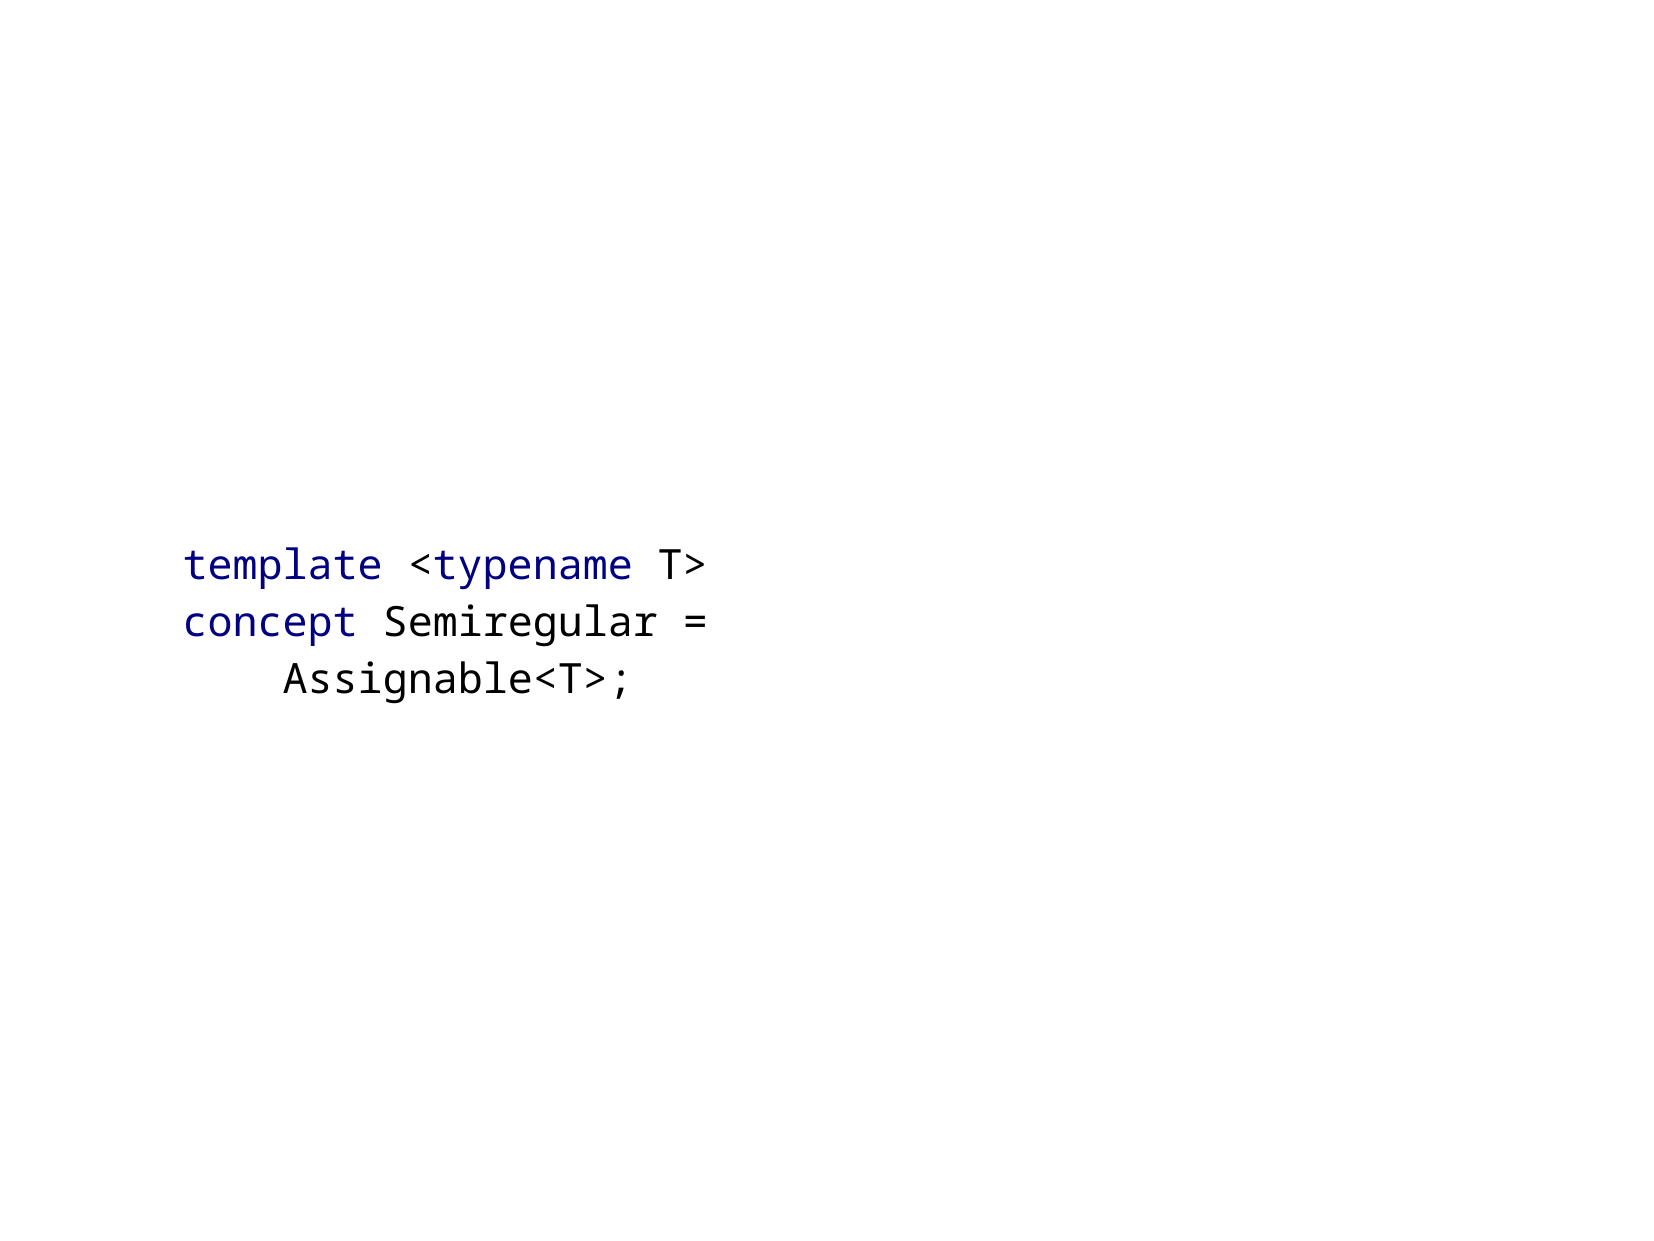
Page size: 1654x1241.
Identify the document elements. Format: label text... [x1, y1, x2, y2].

subtitle template <typename T> concept Semiregular = Assignable<T>; [82, 260, 1571, 980]
